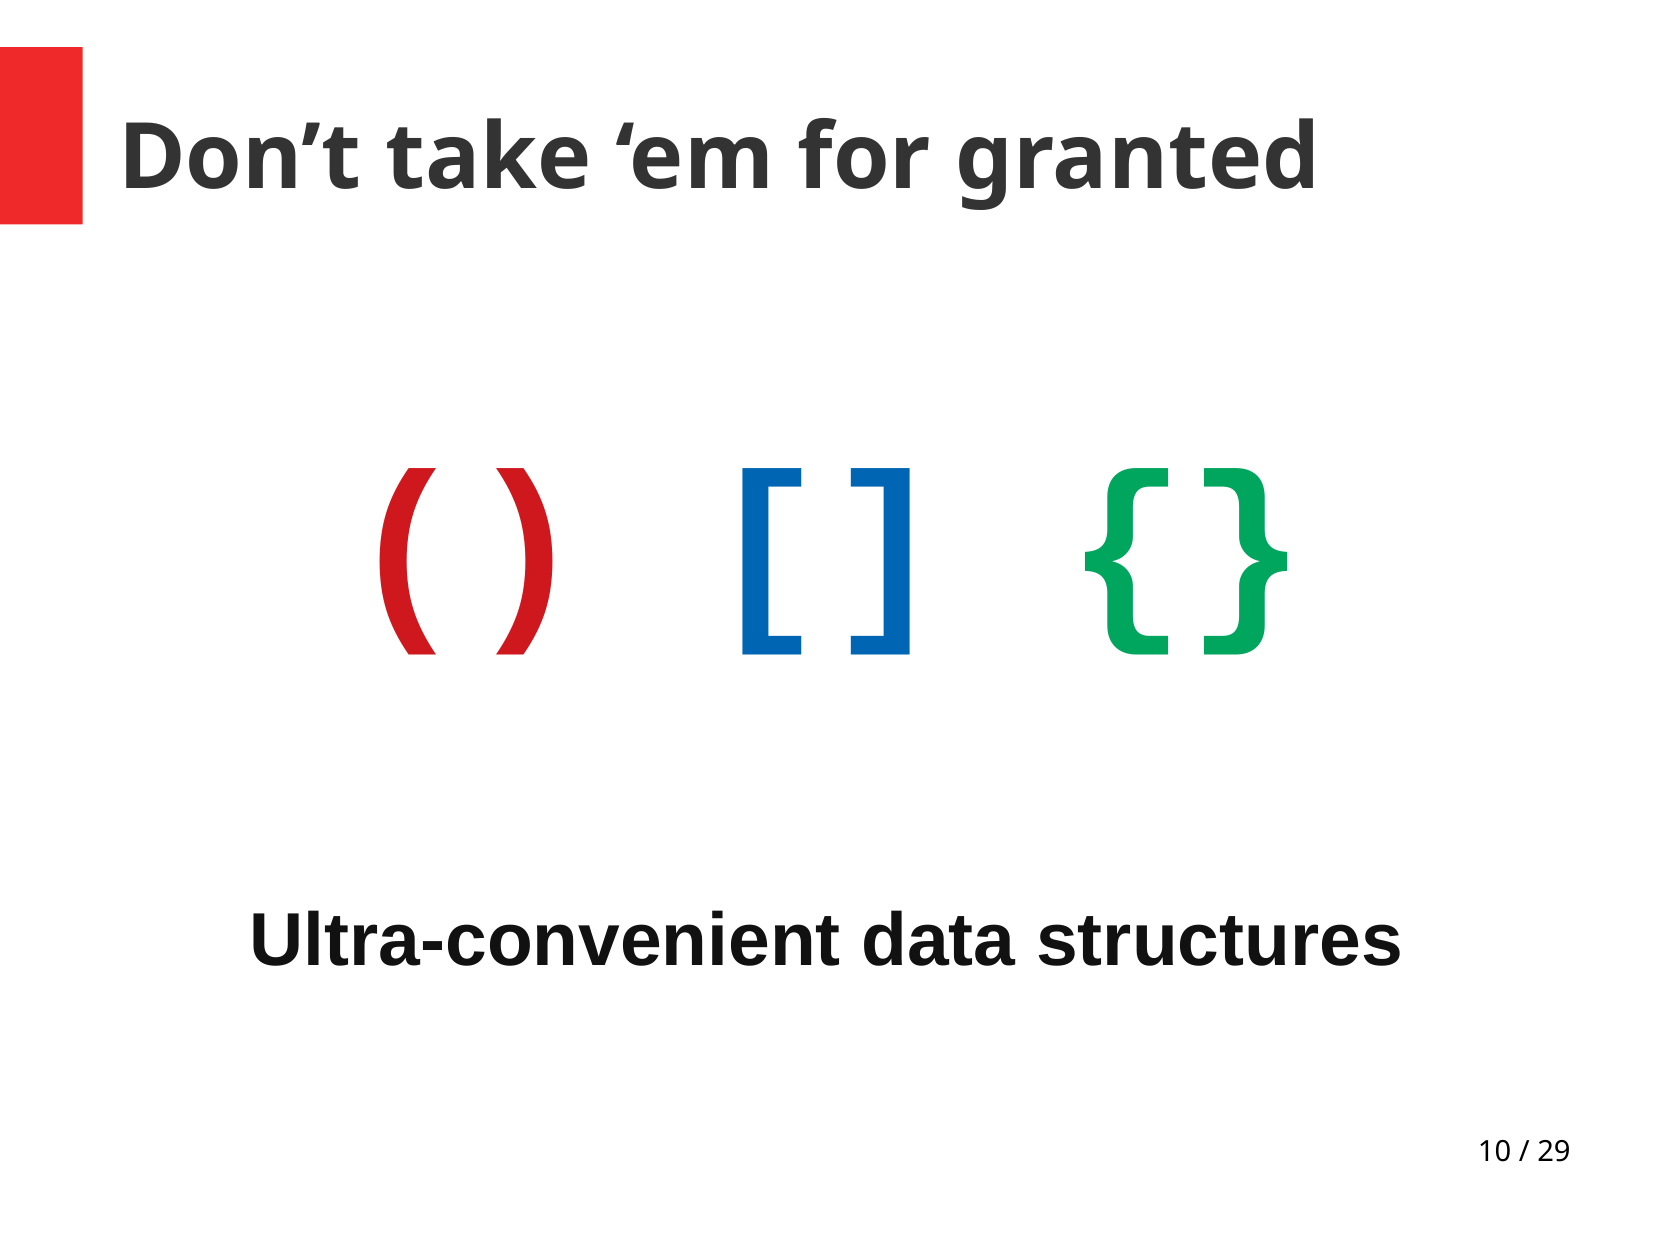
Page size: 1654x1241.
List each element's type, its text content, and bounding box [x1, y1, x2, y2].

title Don’t take ‘em for granted [118, 49, 1571, 257]
text_box () [] {} Ultra-convenient data structures [118, 354, 1536, 1074]
